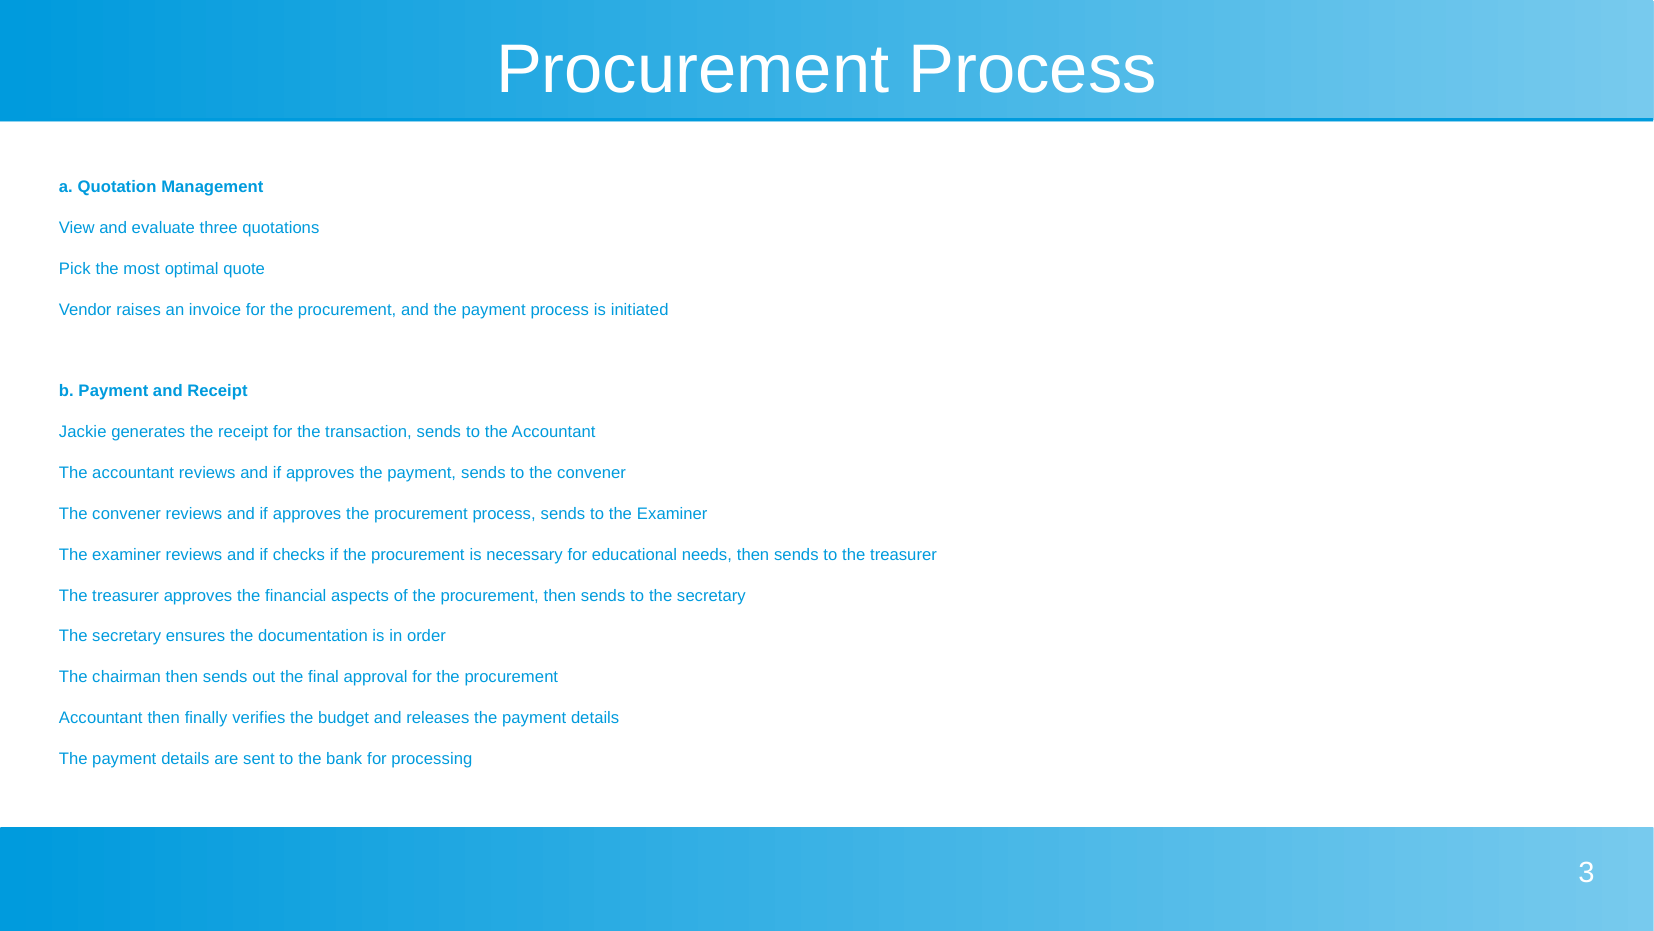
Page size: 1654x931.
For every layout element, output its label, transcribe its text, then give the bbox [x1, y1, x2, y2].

list a. Quotation Management View and evaluate three quotations Pick the most optimal quote Vendor raises an invoice for the procurement, and the payment process is initiated b. Payment and Receipt Jackie generates the receipt for the transaction, sends to the Accountant The accountant reviews and if approves the payment, sends to the convener The convener reviews and if approves the procurement process, sends to the Examiner The examiner reviews and if checks if the procurement is necessary for educational needs, then sends to the treasurer The treasurer approves the financial aspects of the procurement, then sends to the secretary The secretary ensures the documentation is in order The chairman then sends out the final approval for the procurement Accountant then finally verifies the budget and releases the payment details The payment details are sent to the bank for processing [59, 177, 1595, 768]
title Procurement Process [59, 29, 1595, 108]
